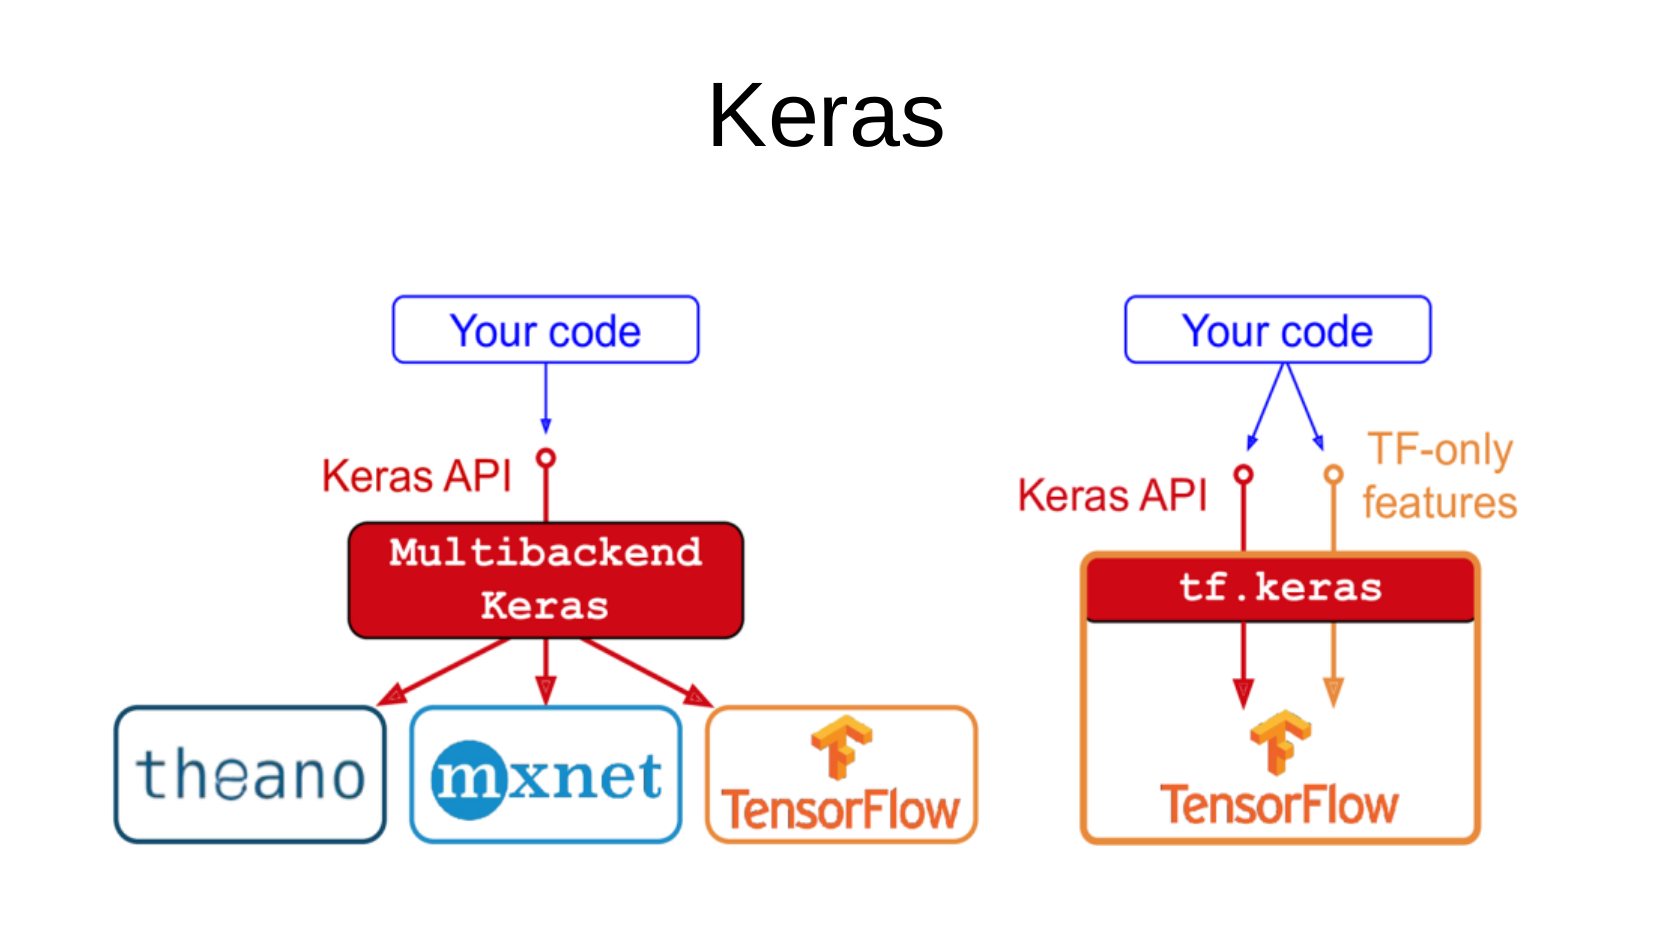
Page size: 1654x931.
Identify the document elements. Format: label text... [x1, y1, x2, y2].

picture [88, 281, 1535, 857]
title Keras [82, 37, 1571, 193]
